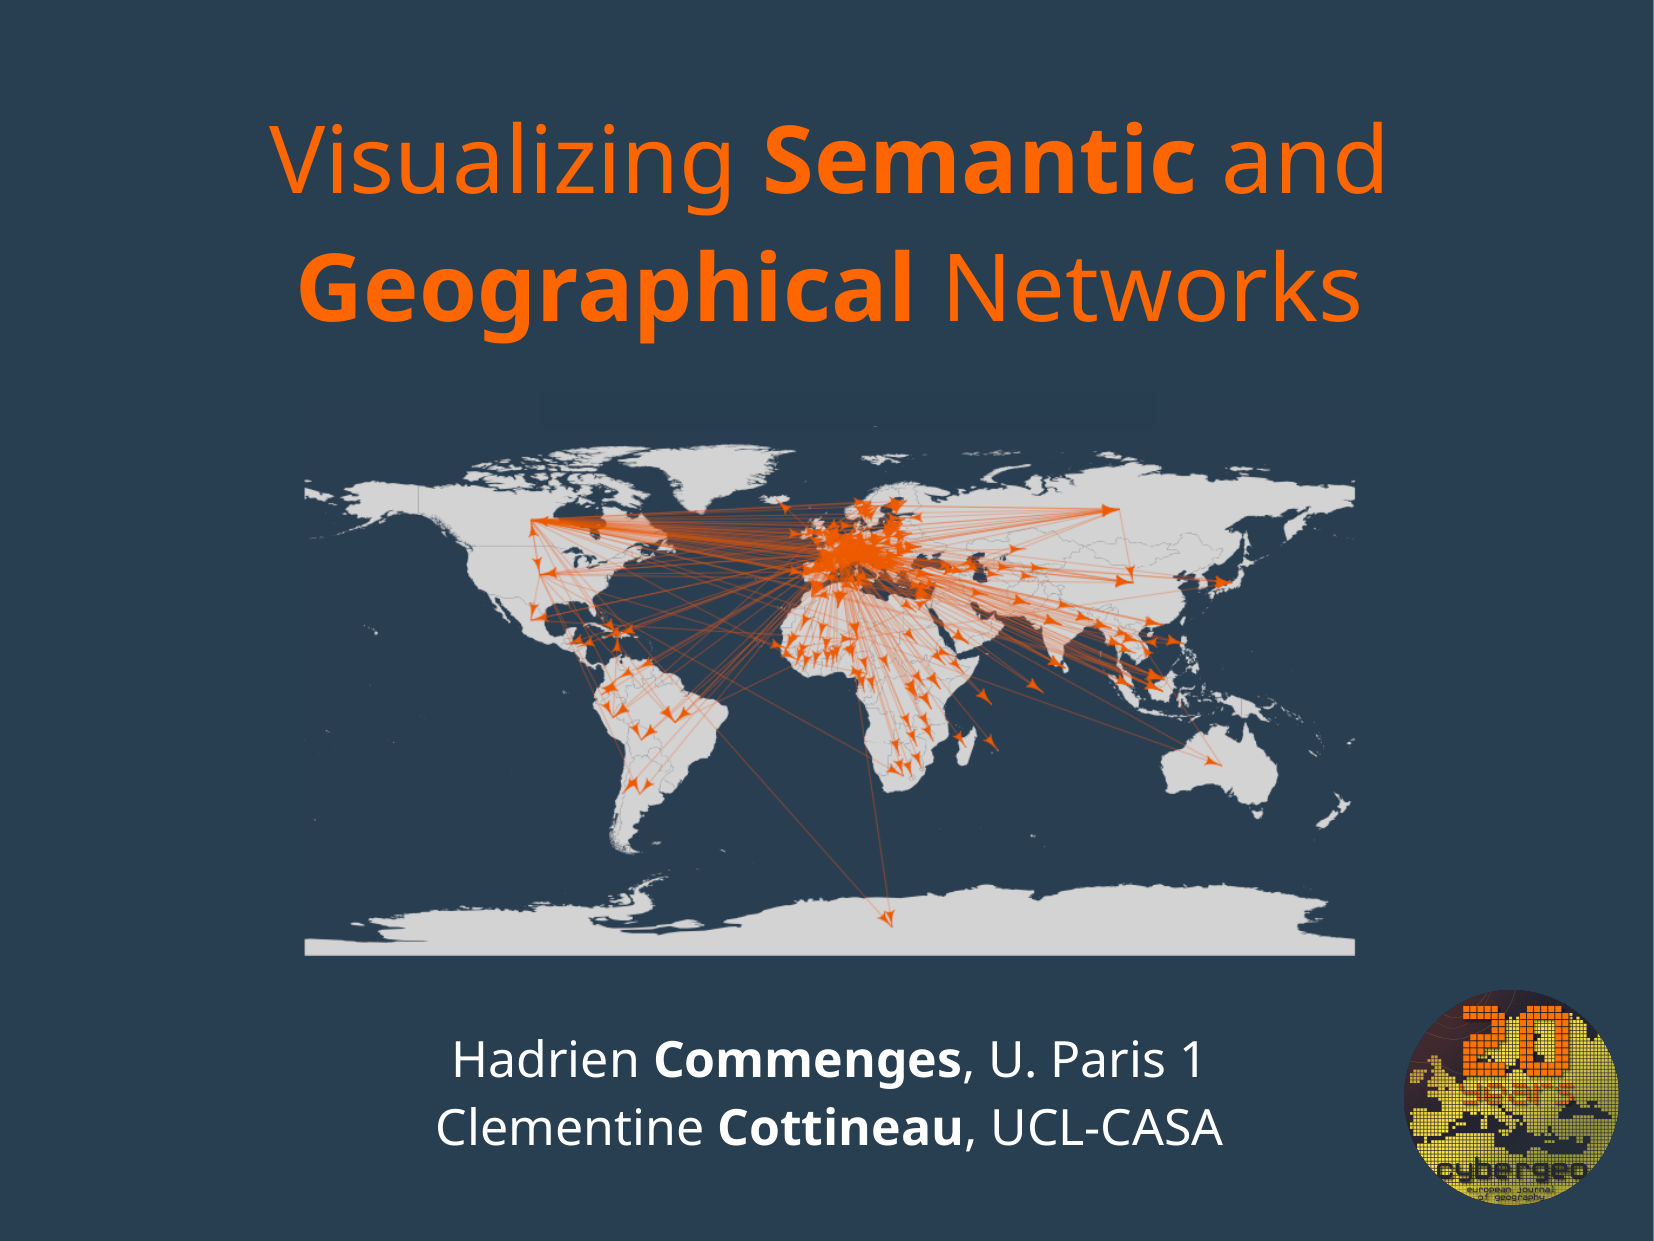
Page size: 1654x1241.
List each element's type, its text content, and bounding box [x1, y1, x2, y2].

picture [0, 0, 1654, 1241]
title Visualizing Semantic and Geographical Networks [85, 91, 1574, 352]
subtitle Hadrien Commenges, U. Paris 1 Clementine Cottineau, UCL-CASA [85, 732, 1574, 1241]
